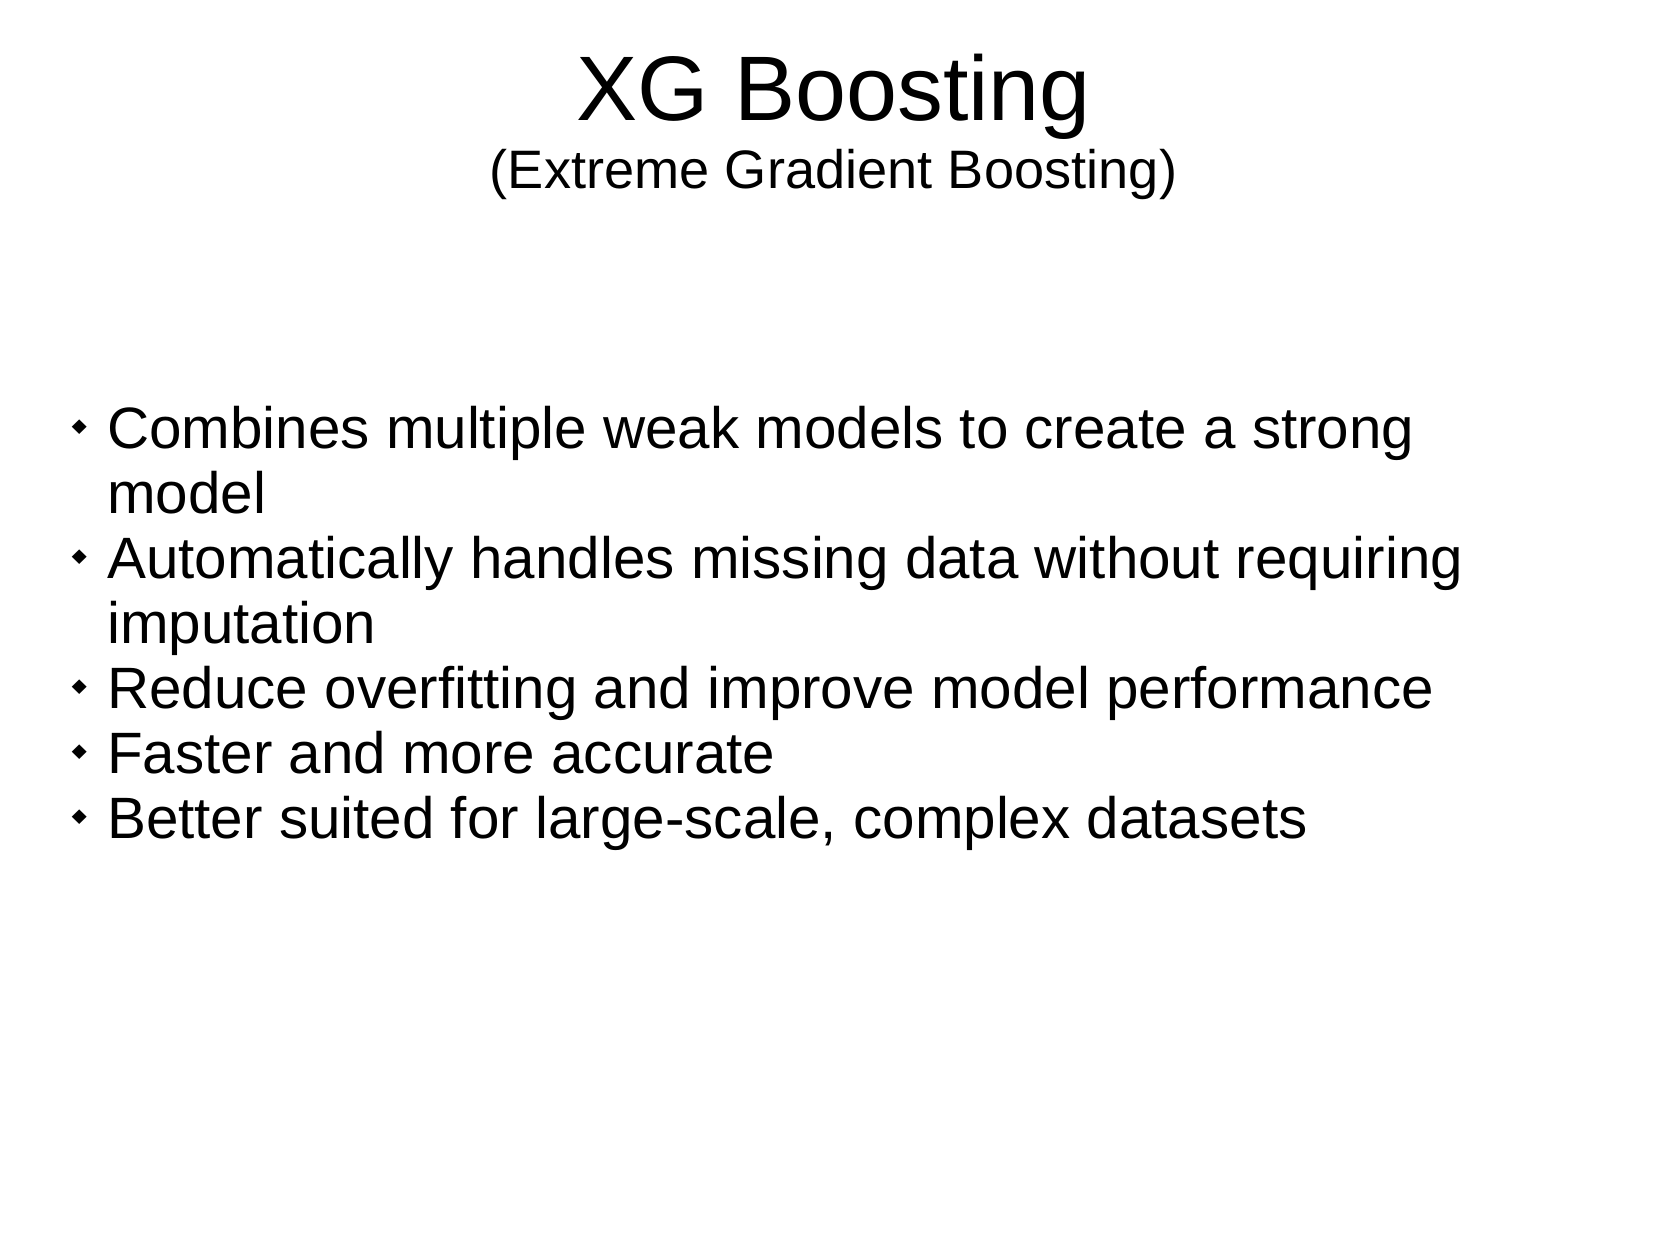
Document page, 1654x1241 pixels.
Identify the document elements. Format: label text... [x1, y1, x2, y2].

subtitle Combines multiple weak models to create a strong model Automatically handles missing data without requiring imputation Reduce overfitting and improve model performance Faster and more accurate Better suited for large-scale, complex datasets [71, 321, 1561, 1140]
title XG Boosting (Extreme Gradient Boosting) [90, 15, 1579, 223]
